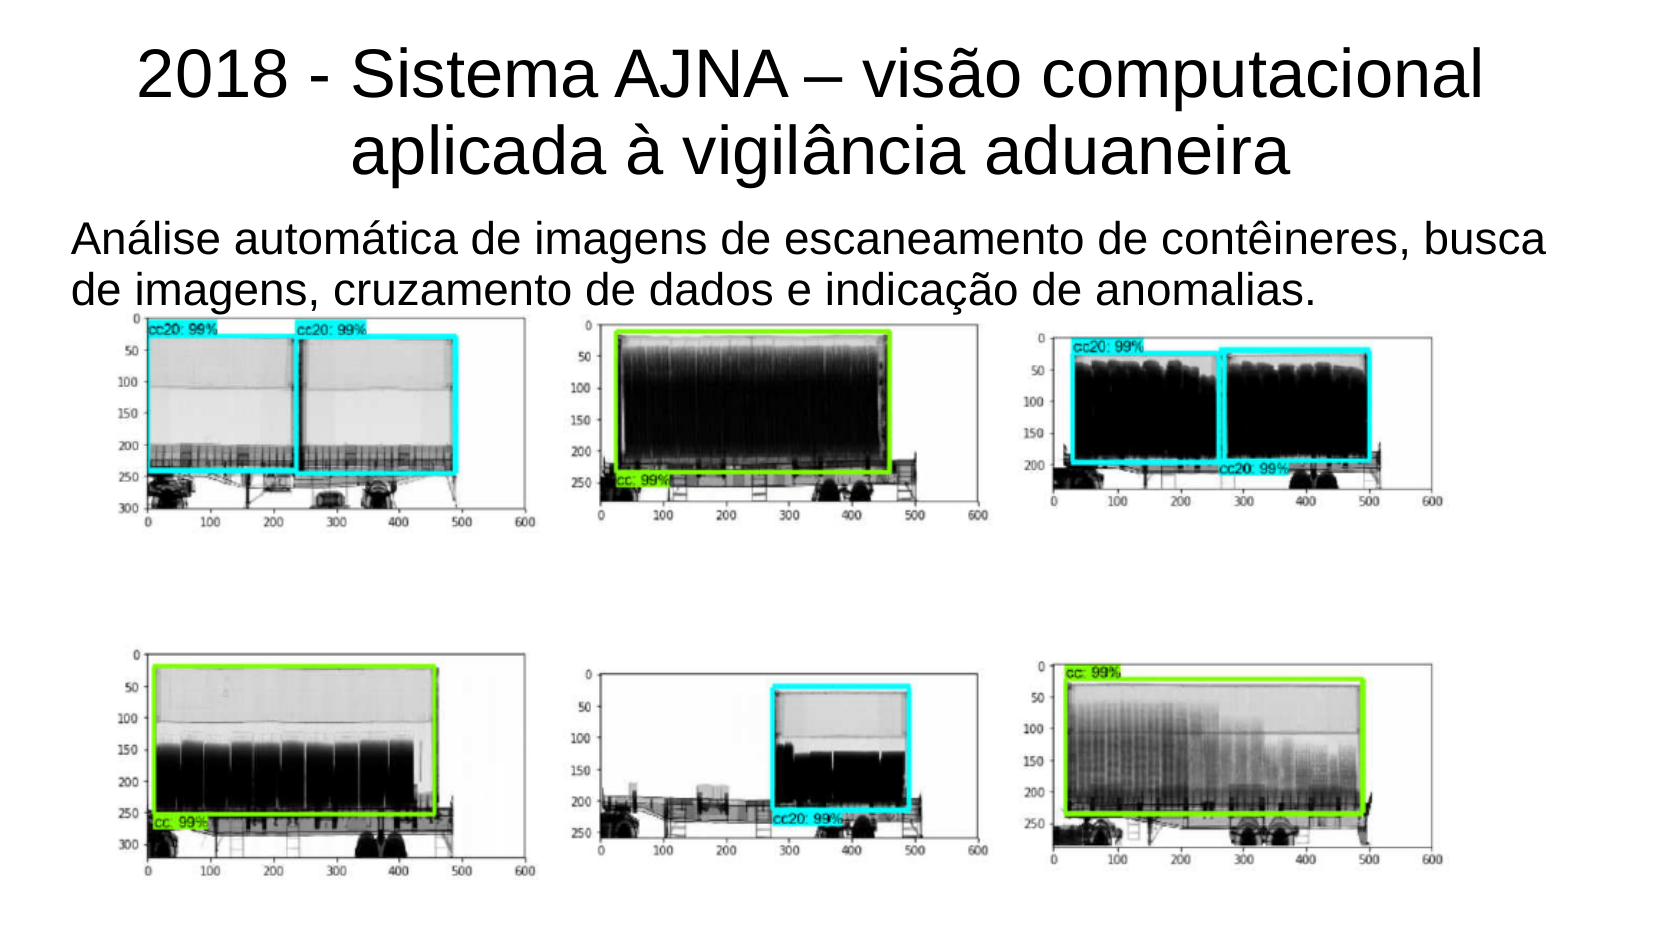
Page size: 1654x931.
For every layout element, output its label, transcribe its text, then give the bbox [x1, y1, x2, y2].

subtitle Análise automática de imagens de escaneamento de contêineres, busca de imagens, cruzamento de dados e indicação de anomalias. [70, 212, 1571, 326]
title 2018 - Sistema AJNA – visão computacional aplicada à vigilância aduaneira [82, 29, 1560, 196]
picture [94, 326, 1477, 916]
